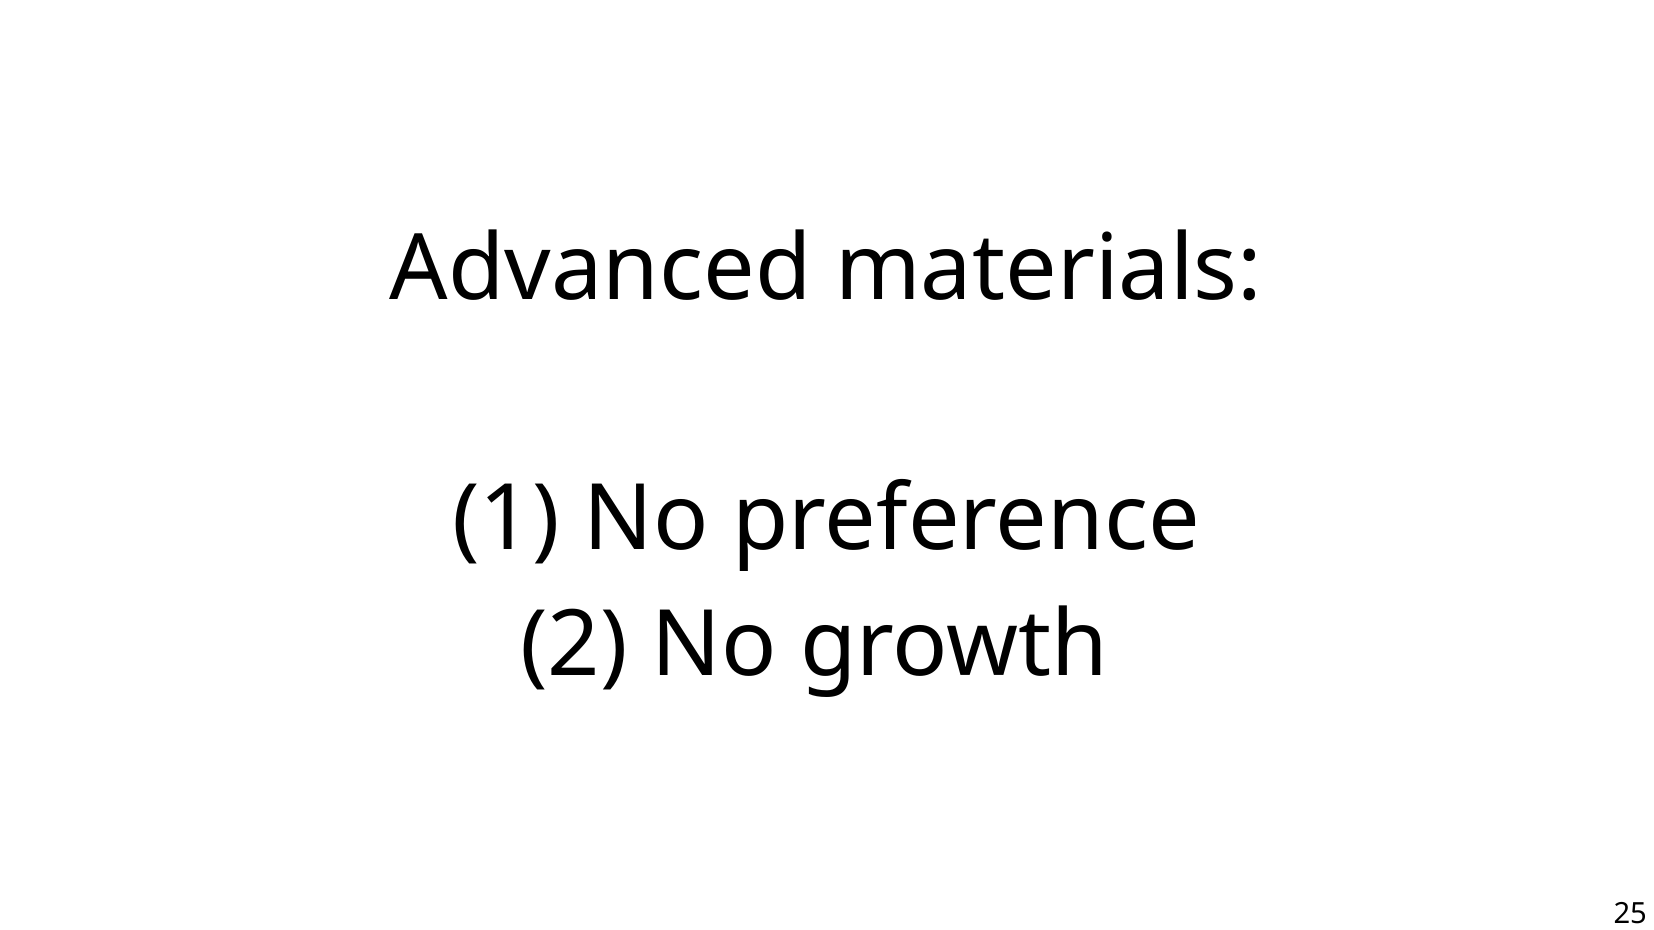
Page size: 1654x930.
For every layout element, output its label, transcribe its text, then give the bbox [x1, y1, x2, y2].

title Advanced materials: (1) No preference (2) No growth [82, 194, 1571, 709]
